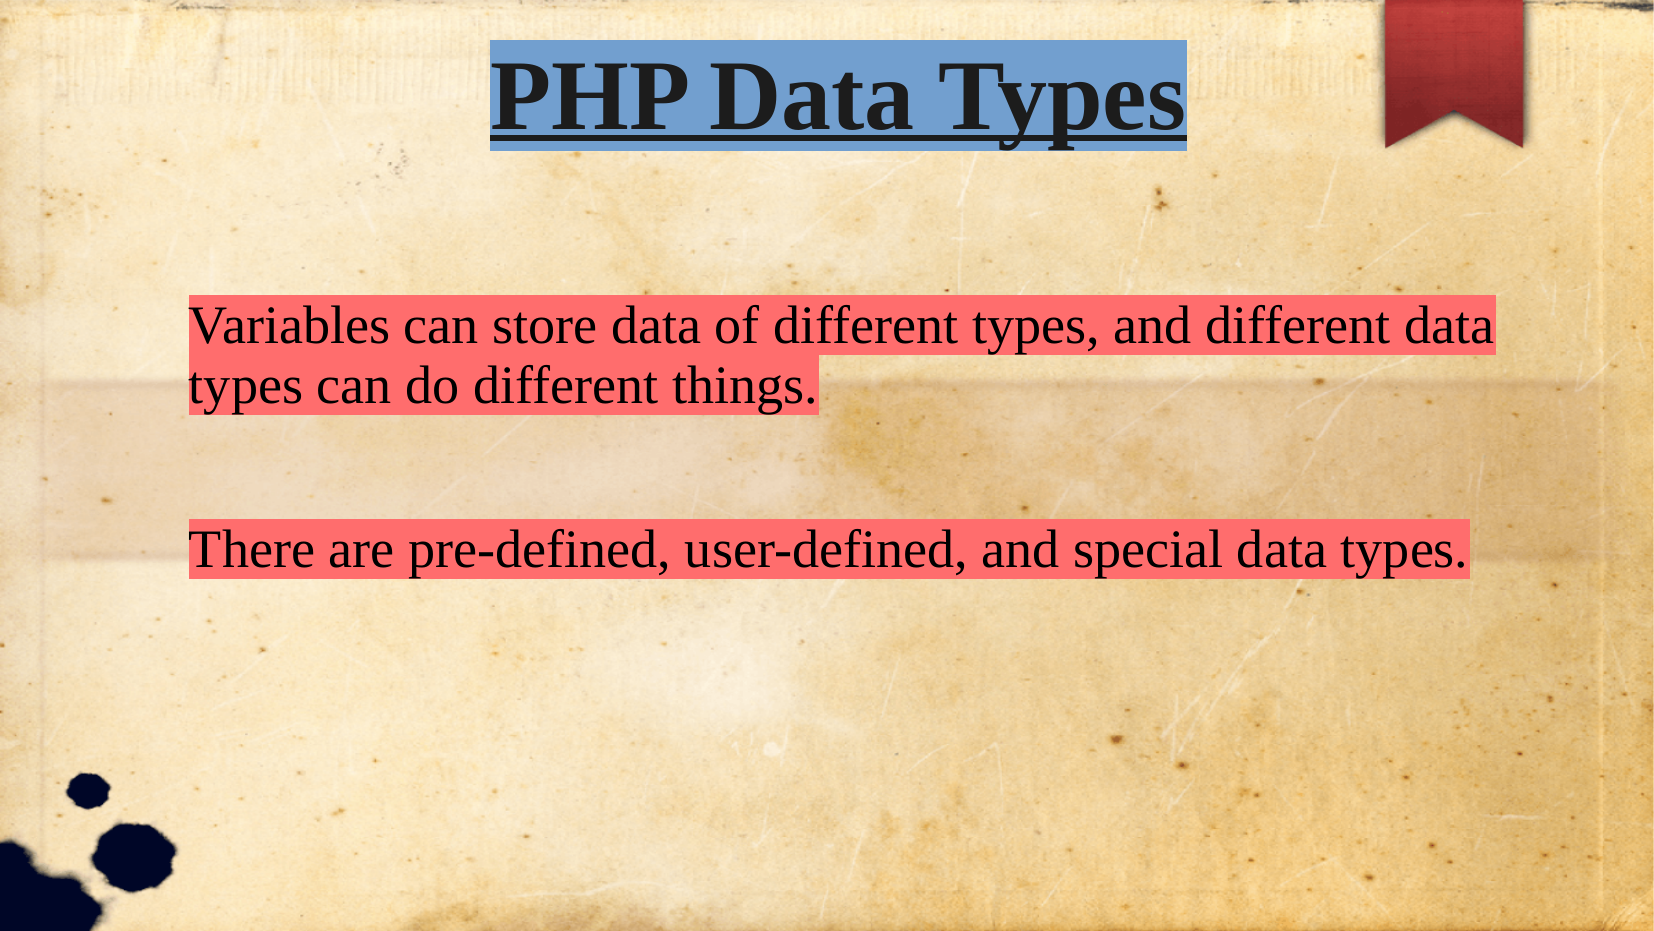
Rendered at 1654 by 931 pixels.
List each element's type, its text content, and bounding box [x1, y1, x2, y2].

title PHP Data Types [82, 37, 1595, 266]
list Variables can store data of different types, and different data types can do different things. There are pre-defined, user-defined, and special data types. [118, 295, 1563, 839]
picture [0, 0, 1654, 931]
